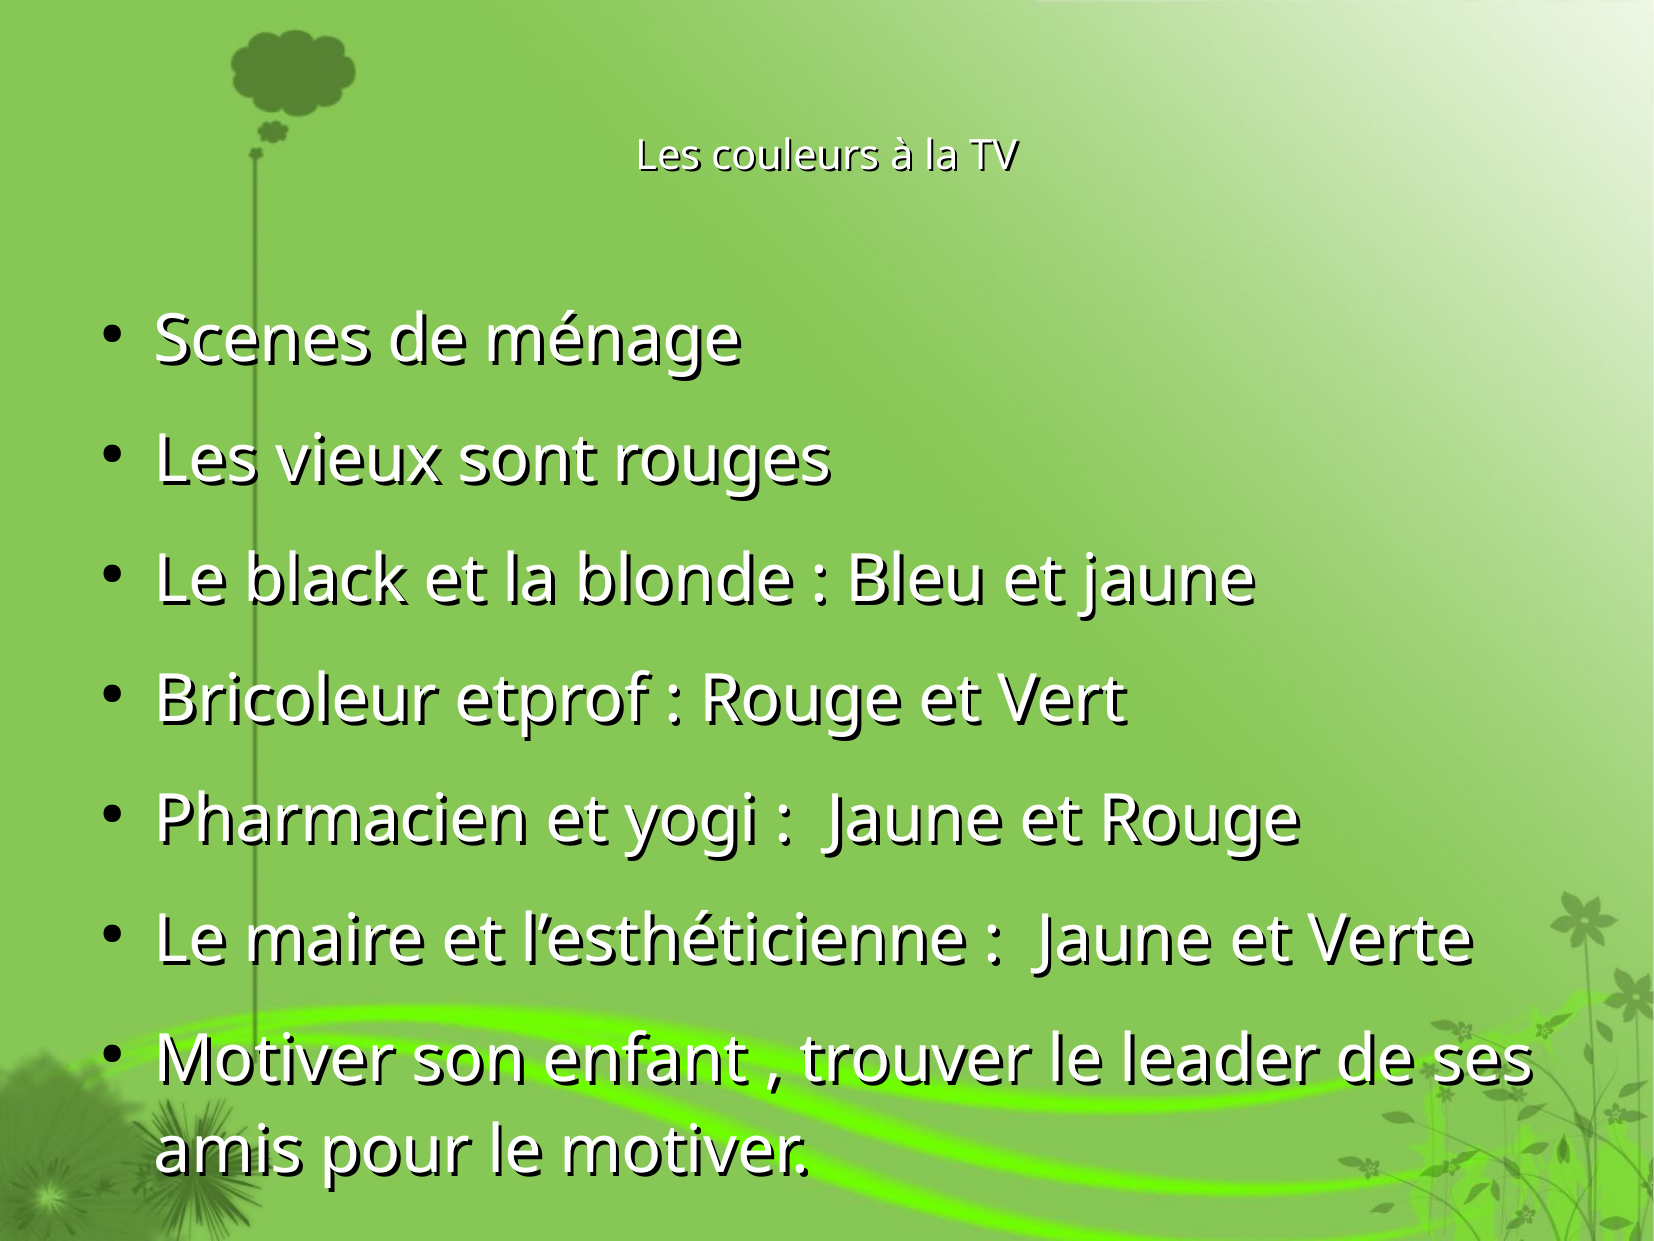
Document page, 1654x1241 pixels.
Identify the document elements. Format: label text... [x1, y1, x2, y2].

list Scenes de ménage Les vieux sont rouges Le black et la blonde : Bleu et jaune Bricoleur etprof : Rouge et Vert Pharmacien et yogi : Jaune et Rouge Le maire et l’esthéticienne : Jaune et Verte Motiver son enfant , trouver le leader de ses amis pour le motiver. [82, 290, 1571, 1063]
title Les couleurs à la TV [82, 49, 1571, 257]
picture [0, 0, 1654, 1241]
